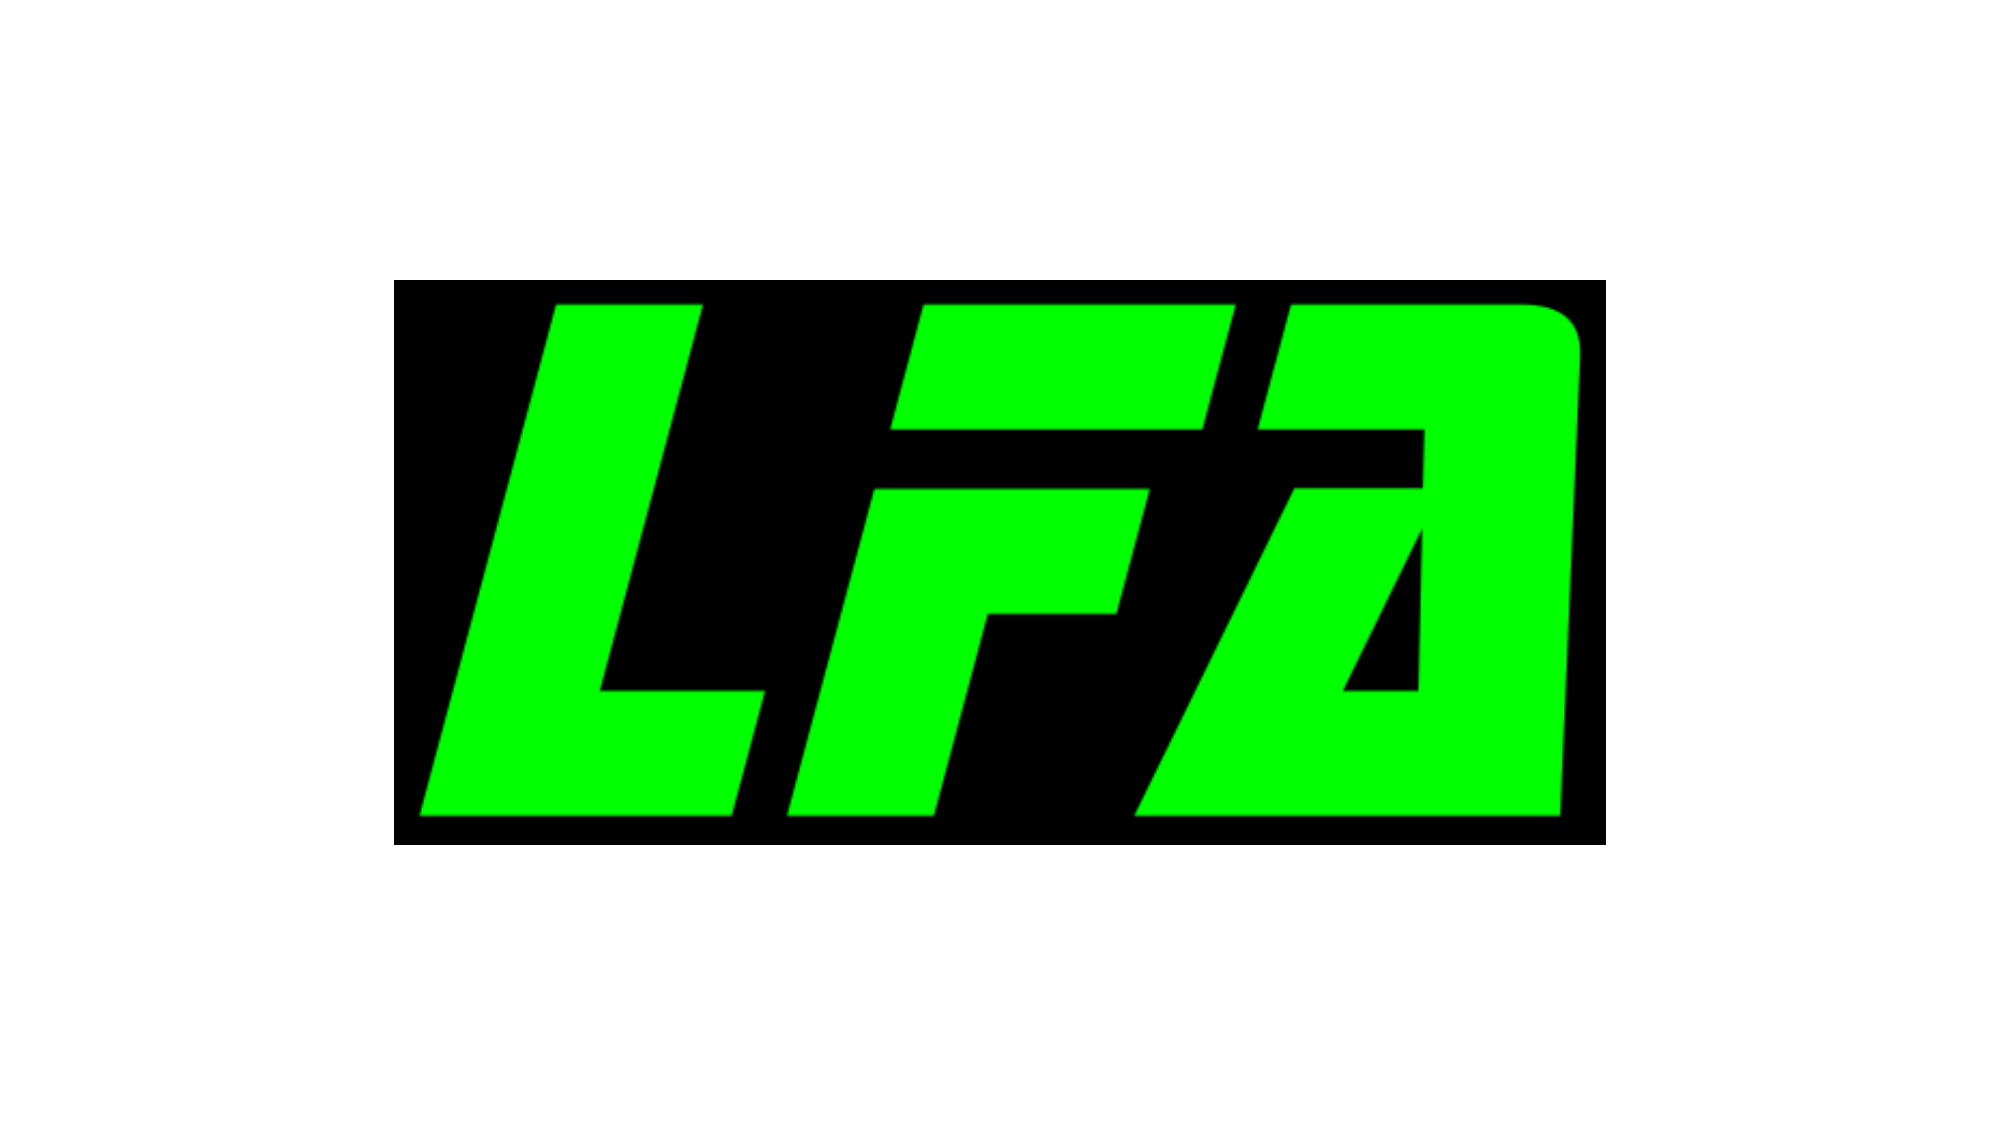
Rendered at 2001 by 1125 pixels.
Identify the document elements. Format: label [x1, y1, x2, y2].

picture [394, 280, 1606, 845]
